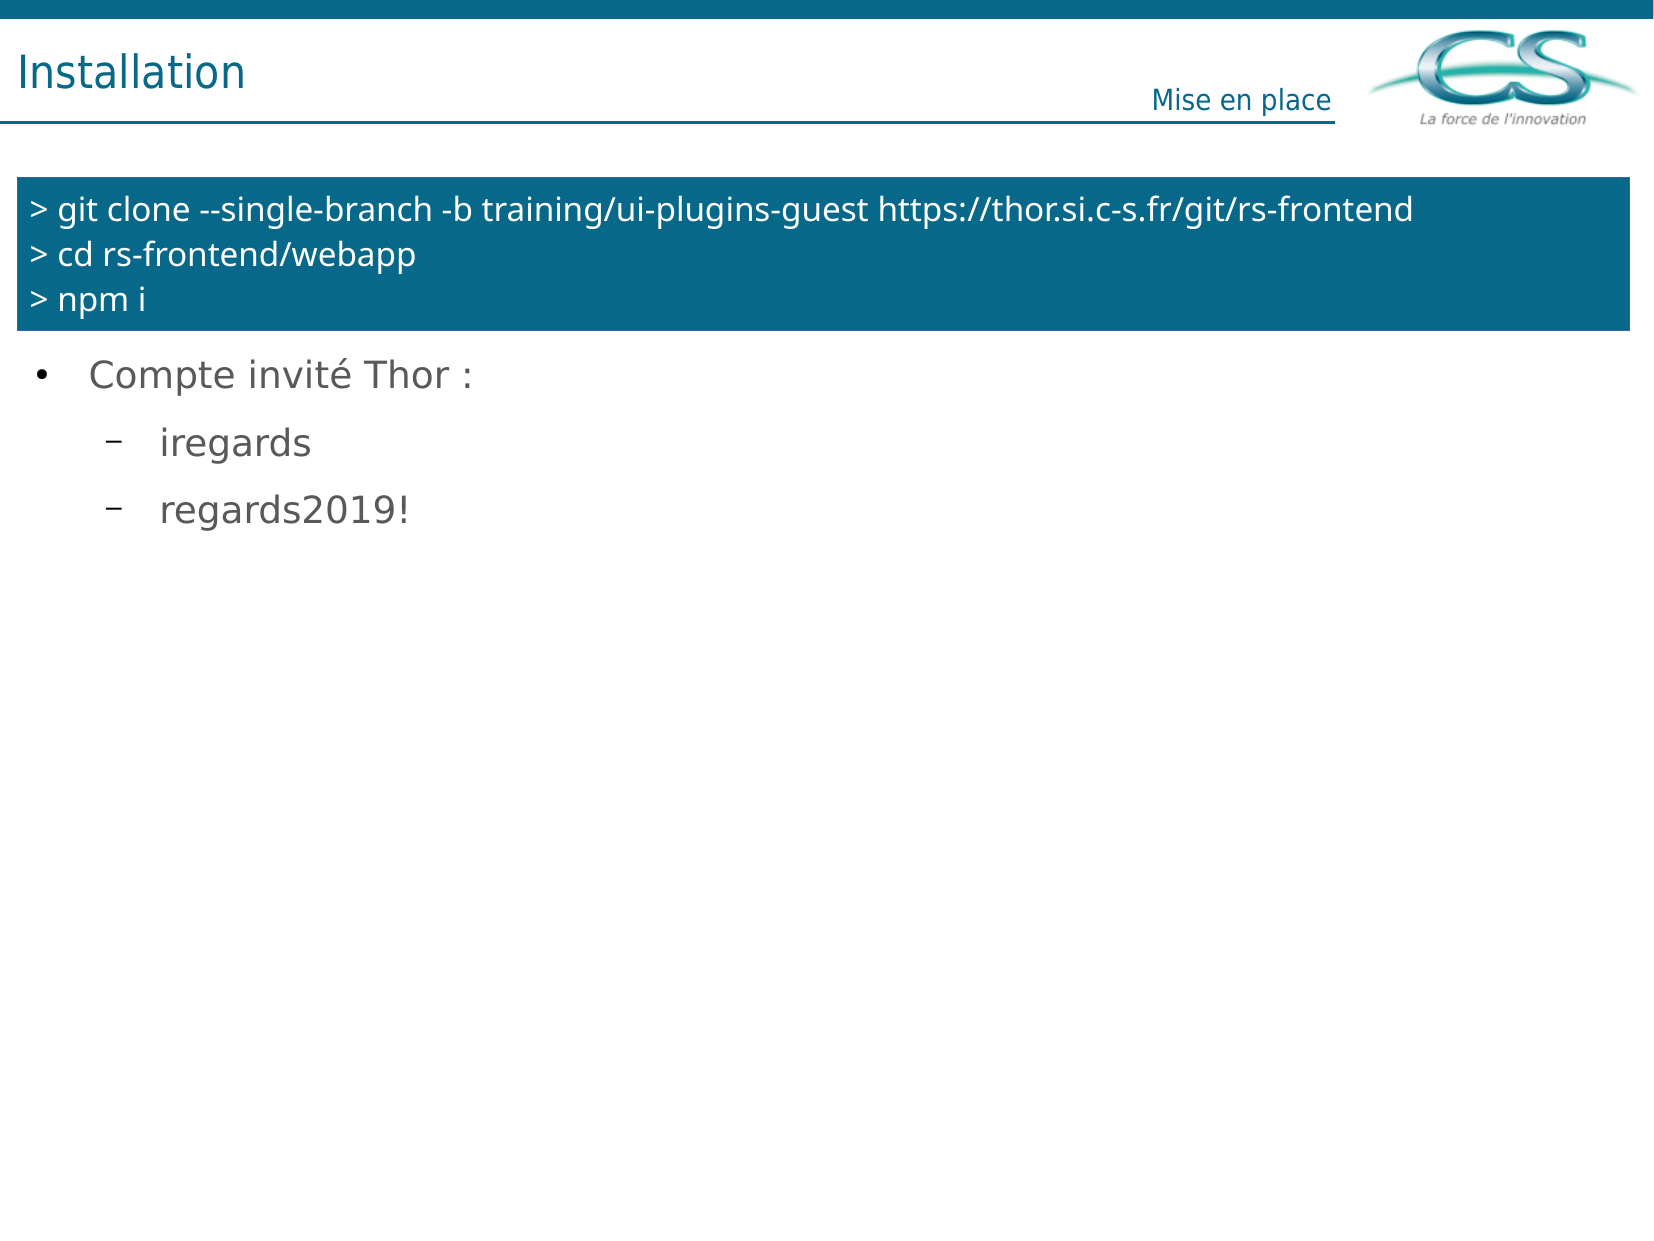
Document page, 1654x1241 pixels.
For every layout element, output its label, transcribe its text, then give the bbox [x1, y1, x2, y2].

picture [1368, 28, 1642, 128]
text_box Mise en place [1139, 70, 1347, 164]
text_box > git clone --single-branch -b training/ui-plugins-guest https://thor.si.c-s.fr/git/rs-frontend > cd rs-frontend/webapp > npm i [17, 177, 1630, 331]
list Compte invité Thor : iregards regards2019! [17, 354, 1630, 1211]
title Installation [17, 46, 1368, 106]
